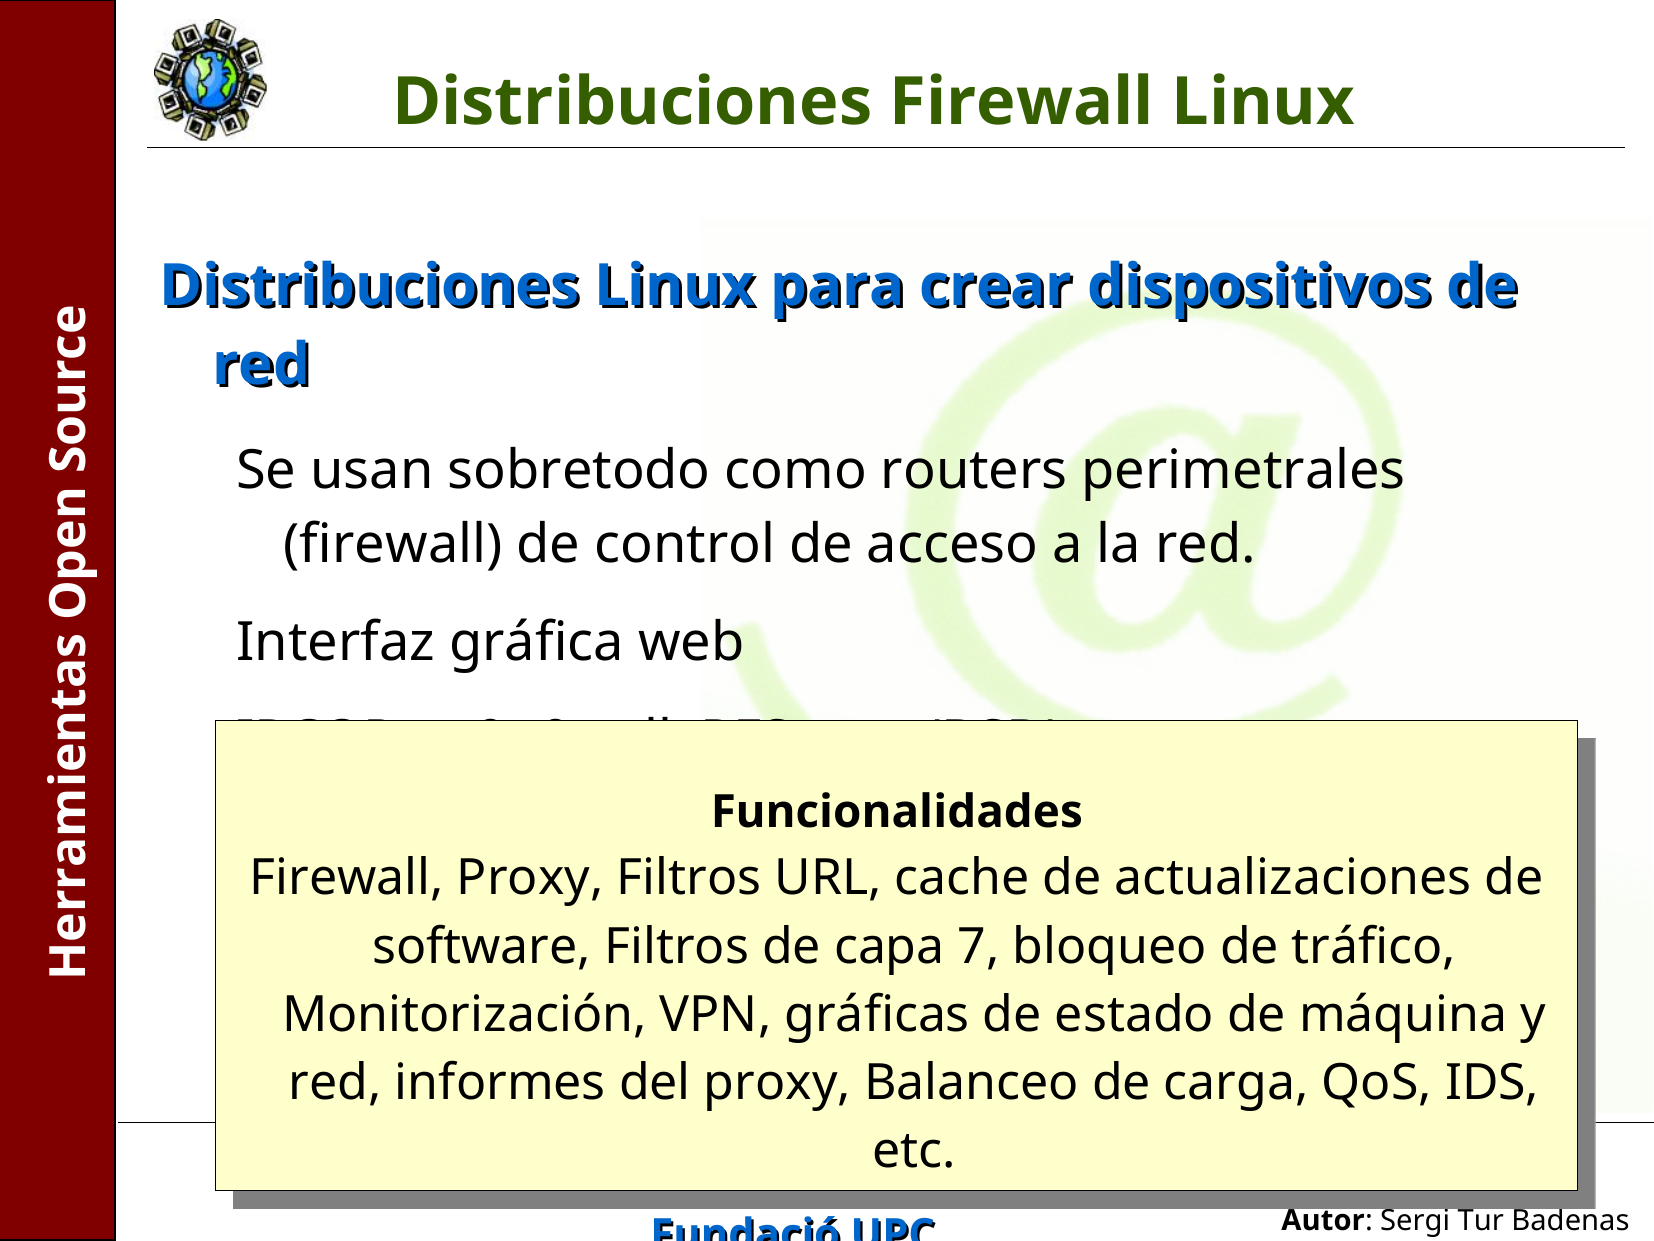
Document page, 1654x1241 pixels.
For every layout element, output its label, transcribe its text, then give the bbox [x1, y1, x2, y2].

picture [154, 19, 268, 56]
list Distribuciones Linux para crear dispositivos de red Se usan sobretodo como routers perimetrales (firewall) de control de acceso a la red. Interfaz gráfica web IPCOP, m0n0wall, PFSense (BSD) [141, 242, 1630, 1078]
text_box Funcionalidades Firewall, Proxy, Filtros URL, cache de actualizaciones de software, Filtros de capa 7, bloqueo de tráfico, Monitorización, VPN, gráficas de estado de máquina y red, informes del proxy, Balanceo de carga, QoS, IDS, etc. [215, 720, 1578, 1069]
title Distribuciones Firewall Linux [129, 56, 1619, 141]
picture [700, 217, 1654, 1113]
